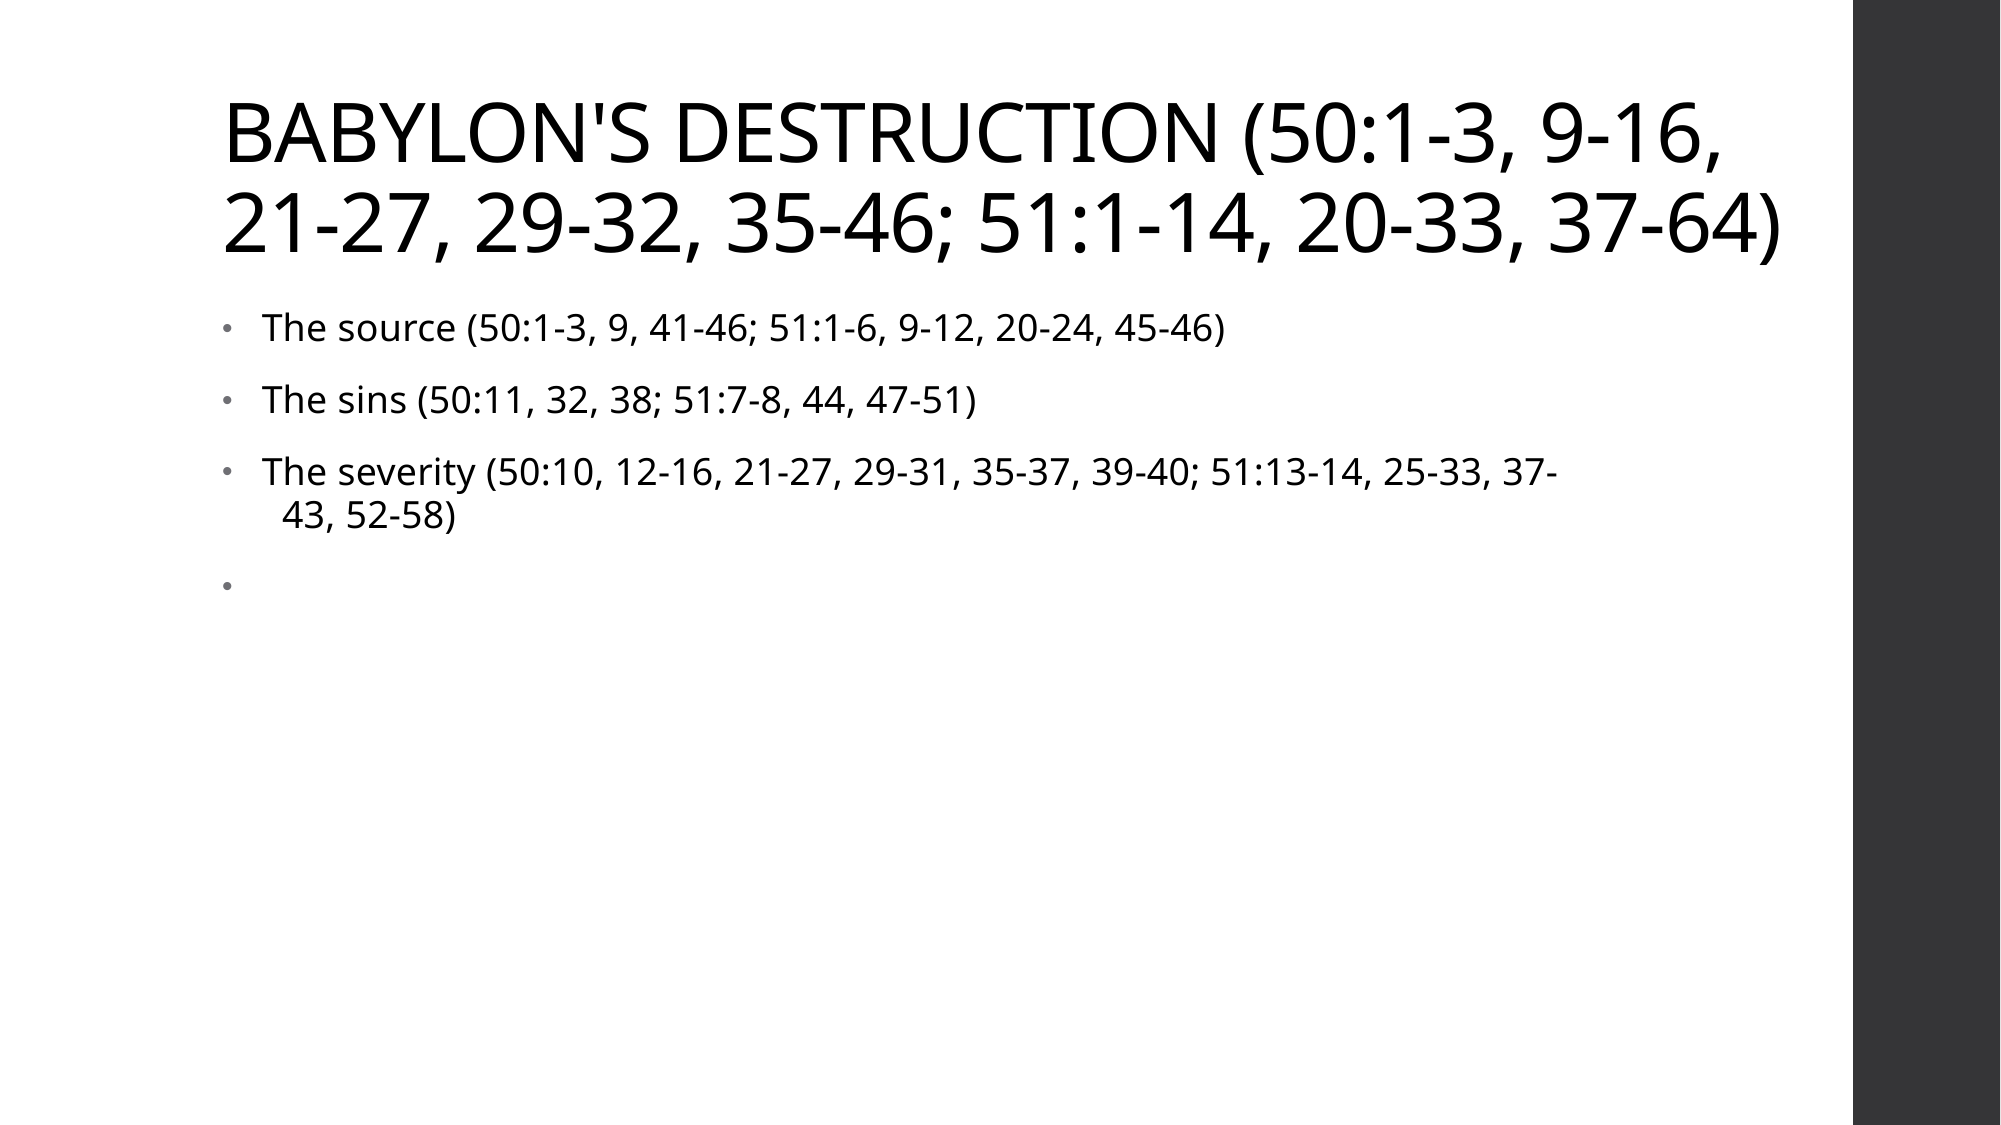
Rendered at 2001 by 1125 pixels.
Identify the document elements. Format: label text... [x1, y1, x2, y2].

list The source (50:1-3, 9, 41-46; 51:1-6, 9-12, 20-24, 45-46) The sins (50:11, 32, 38; 51:7-8, 44, 47-51) The severity (50:10, 12-16, 21-27, 29-31, 35-37, 39-40; 51:13-14, 25-33, 37-43, 52-58) [206, 299, 1617, 1014]
title BABYLON'S DESTRUCTION (50:1-3, 9-16, 21-27, 29-32, 35-46; 51:1-14, 20-33, 37-64) [206, 60, 1797, 278]
